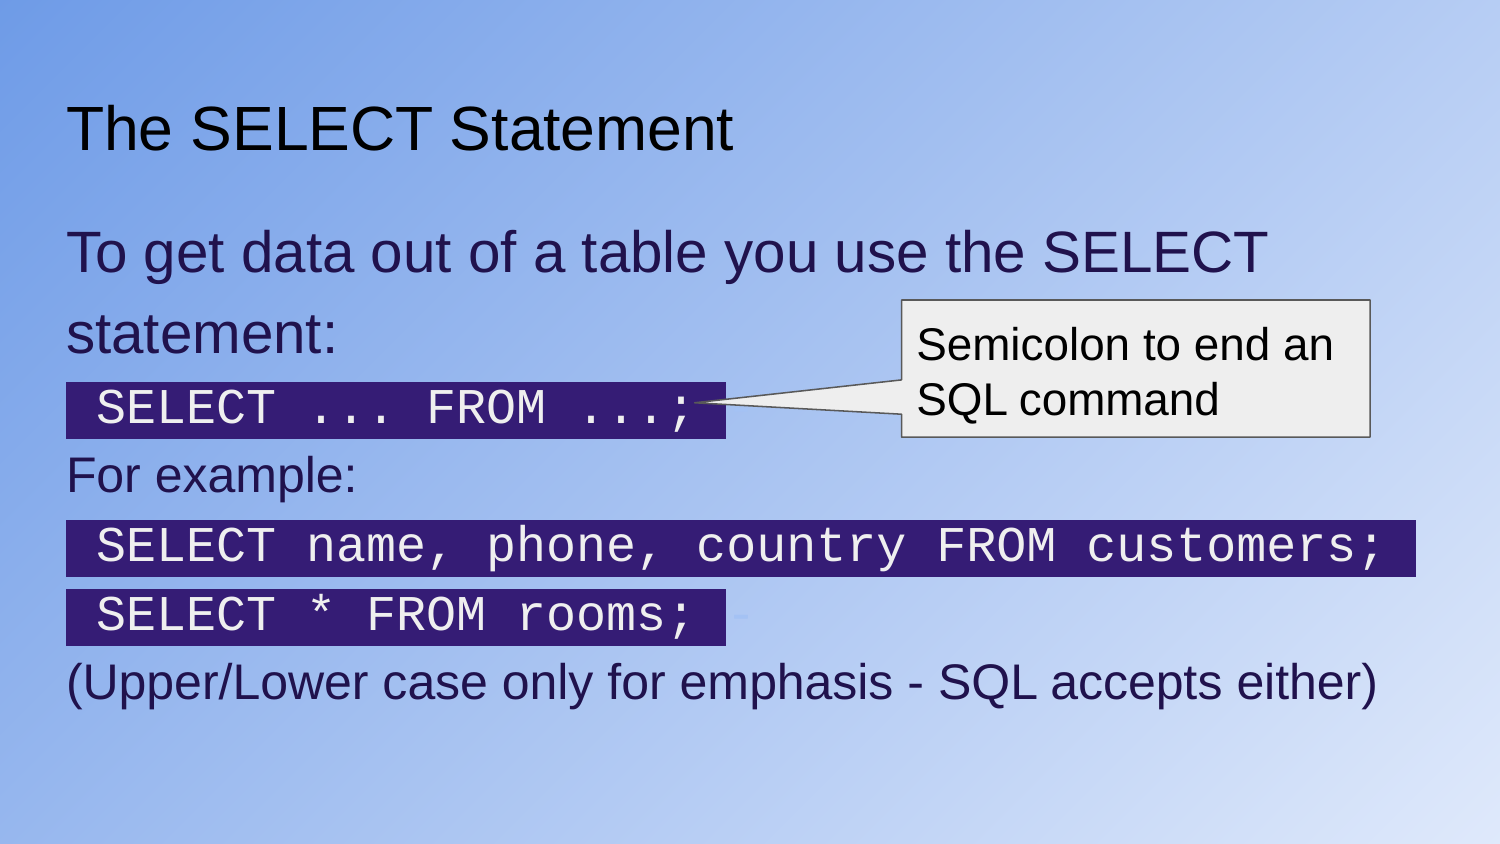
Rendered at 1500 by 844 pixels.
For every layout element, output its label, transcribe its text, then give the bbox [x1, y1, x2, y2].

list To get data out of a table you use the SELECT statement: SELECT ... FROM ...; - For example: SELECT name, phone, country FROM customers; SELECT * FROM rooms; - (Upper/Lower case only for emphasis - SQL accepts either) [51, 189, 1476, 750]
title The SELECT Statement [51, 72, 1449, 167]
text_box Semicolon to end an SQL command [694, 300, 1371, 438]
